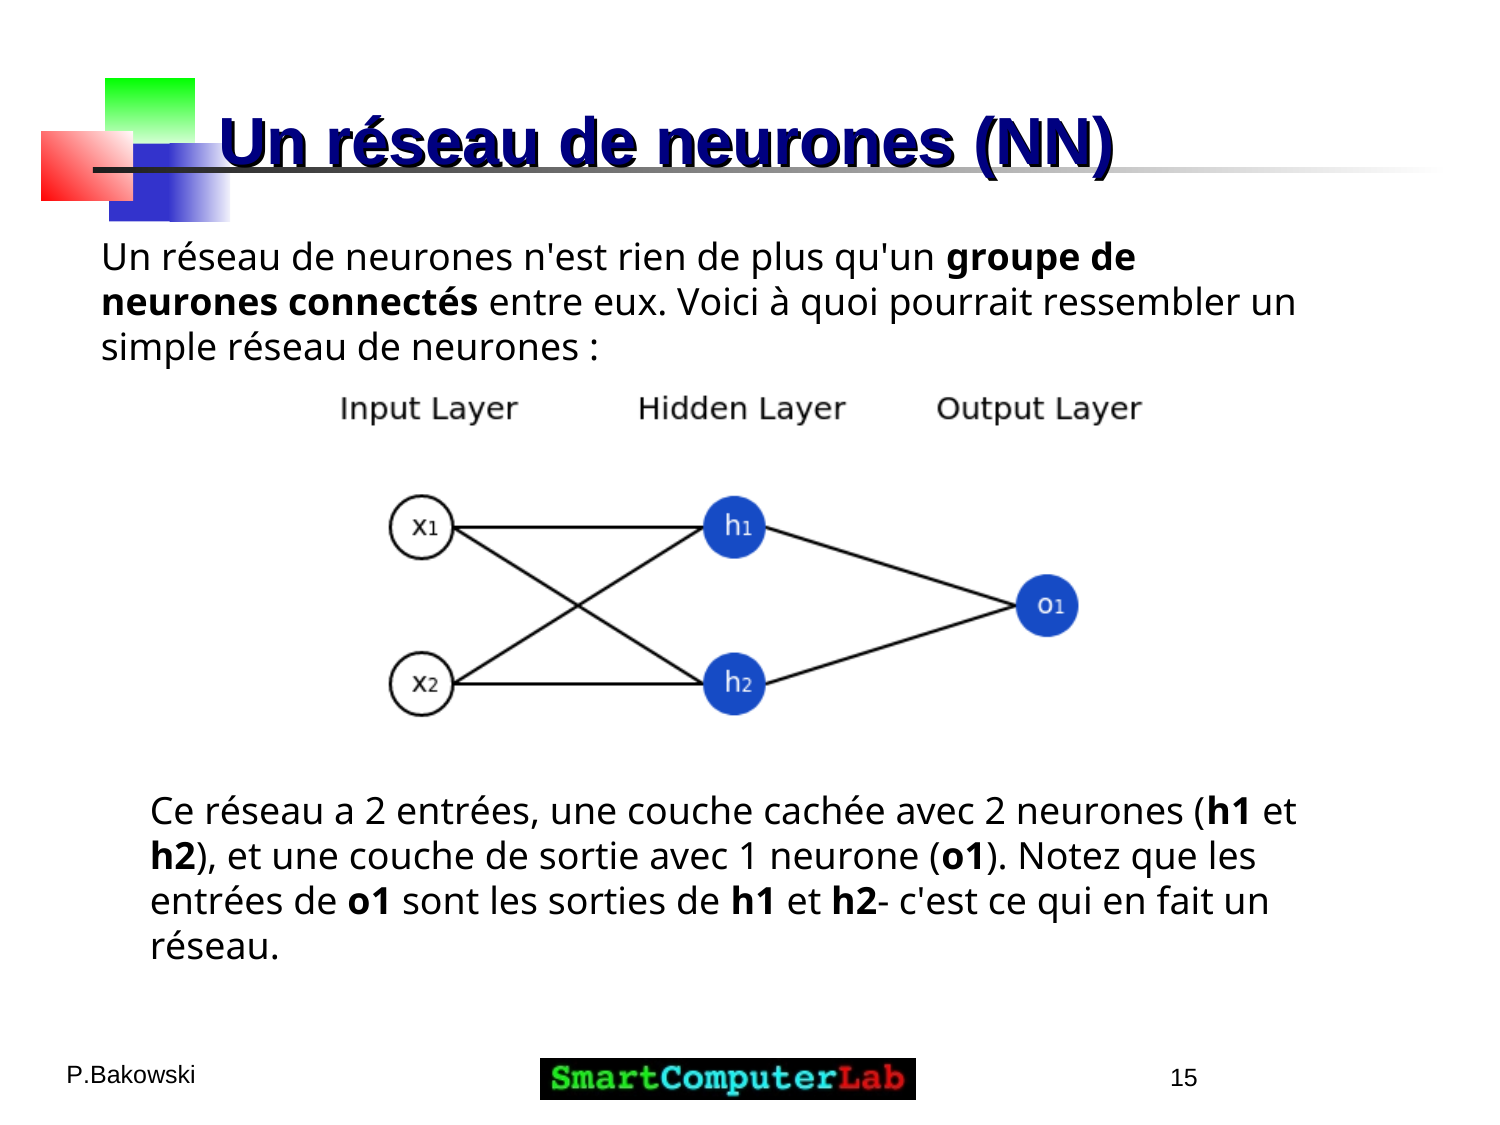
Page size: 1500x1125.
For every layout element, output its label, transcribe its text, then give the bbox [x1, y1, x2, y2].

title Un réseau de neurones (NN) [203, 90, 1456, 186]
picture [540, 1058, 916, 1100]
text_box Ce réseau a 2 entrées, une couche cachée avec 2 neurones (h1 et h2), et une couche de sortie avec 1 neurone (o1). Notez que les entrées de o1 sont les sorties de h1 et h2- c'est ce qui en fait un réseau. [135, 780, 1370, 944]
text_box Un réseau de neurones n'est rien de plus qu'un groupe de neurones connectés entre eux. Voici à quoi pourrait ressembler un simple réseau de neurones : [85, 225, 1321, 376]
picture [300, 374, 1196, 761]
